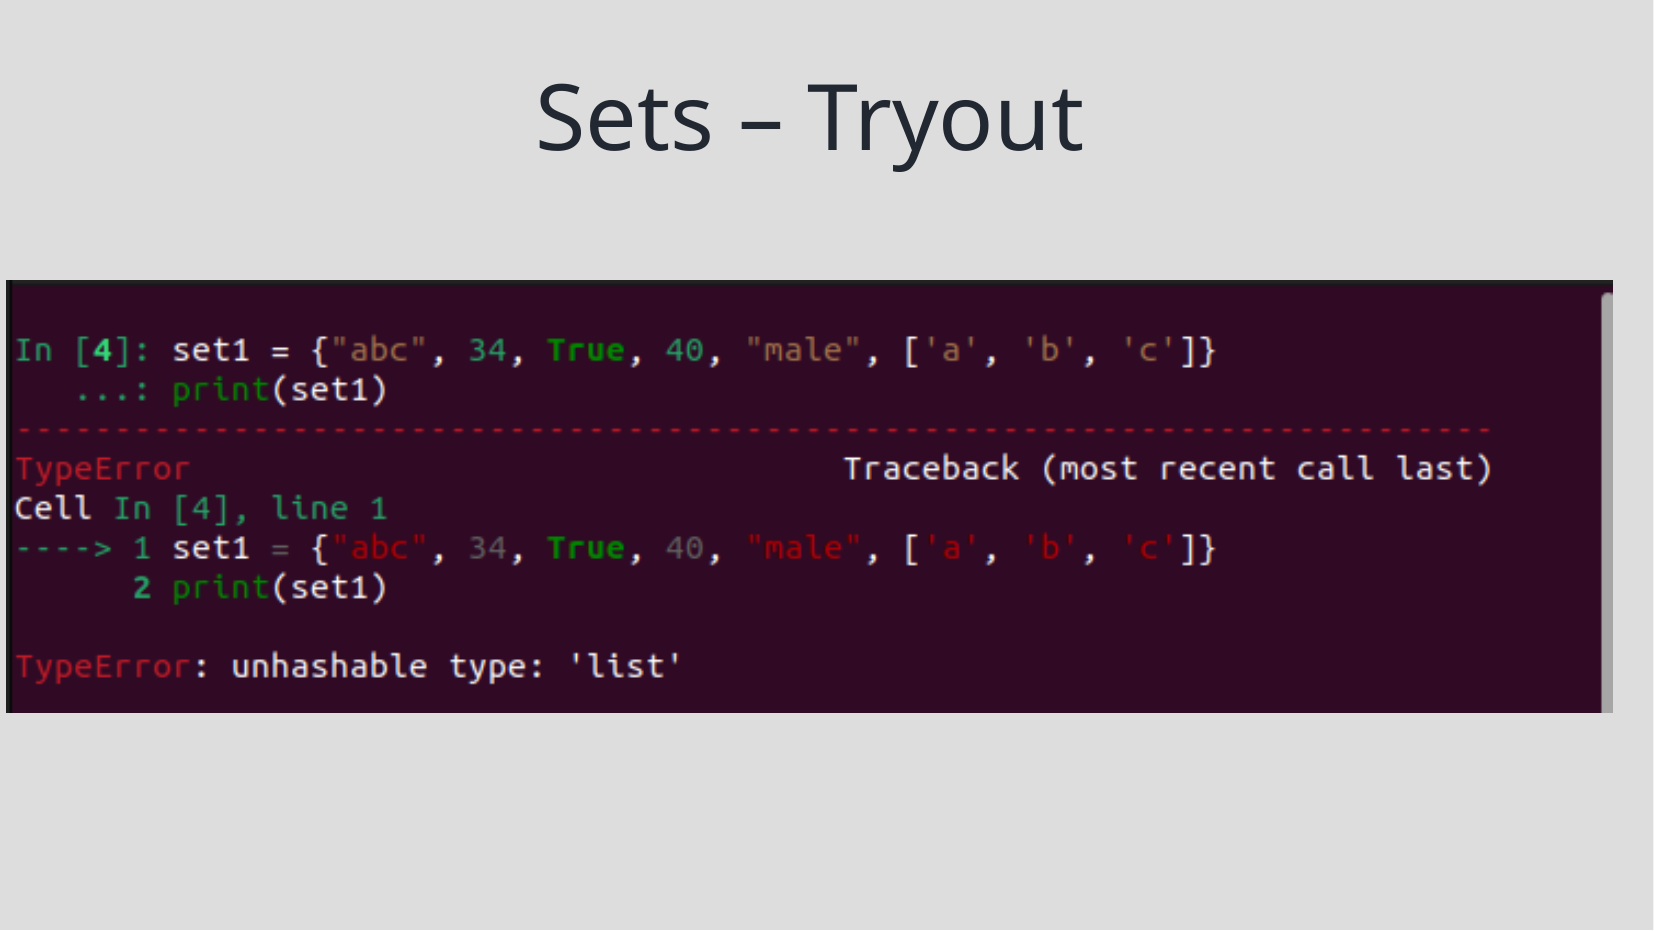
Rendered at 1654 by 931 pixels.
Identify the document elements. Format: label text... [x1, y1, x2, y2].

title Sets – Tryout [82, 37, 1538, 193]
picture [6, 280, 1613, 713]
